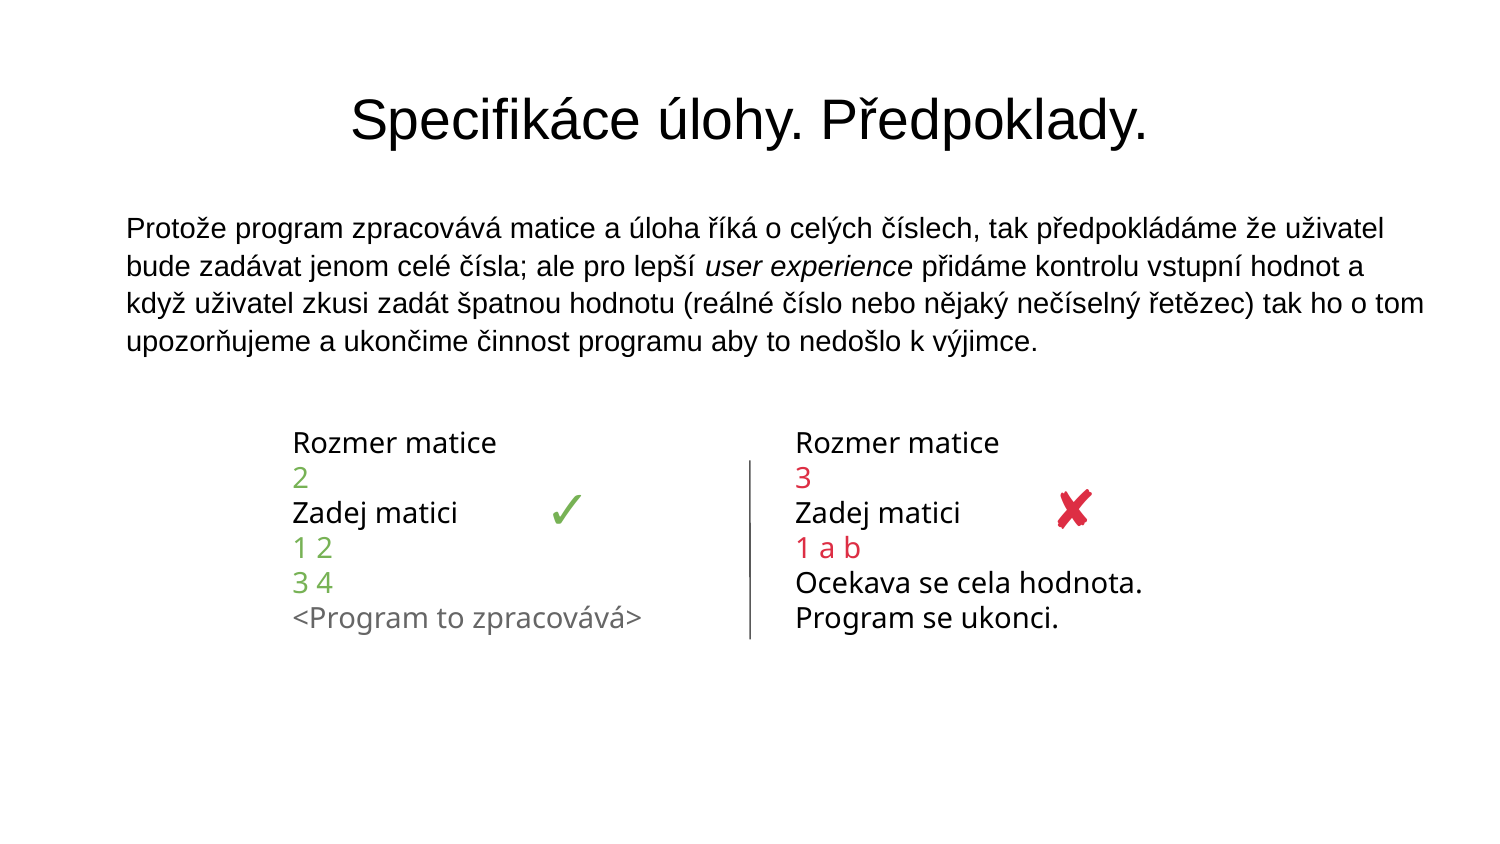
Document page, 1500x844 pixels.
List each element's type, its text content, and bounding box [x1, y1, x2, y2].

text_box ✓ [530, 460, 668, 556]
title Specifikáce úlohy. Předpoklady. [51, 72, 1449, 167]
text_box Rozmer matice 3 Zadej matici 1 a b Ocekava se cela hodnota. Program se ukonci. [779, 409, 1277, 650]
text_box ✘ [1036, 460, 1129, 556]
text_box Rozmer matice 2 Zadej matici 1 2 3 4 <Program to zpracovává> [277, 409, 725, 650]
list Protože program zpracovává matice a úloha říká o celých číslech, tak předpokládáme že uživatel bude zadávat jenom celé čísla; ale pro lepší user experience přidáme kontrolu vstupní hodnot a když uživatel zkusi zadát špatnou hodnotu (reálné číslo nebo nějaký nečíselný řetězec) tak ho o tom upozorňujeme a ukončime činnost programu aby to nedošlo k výjimce. [51, 192, 1449, 417]
